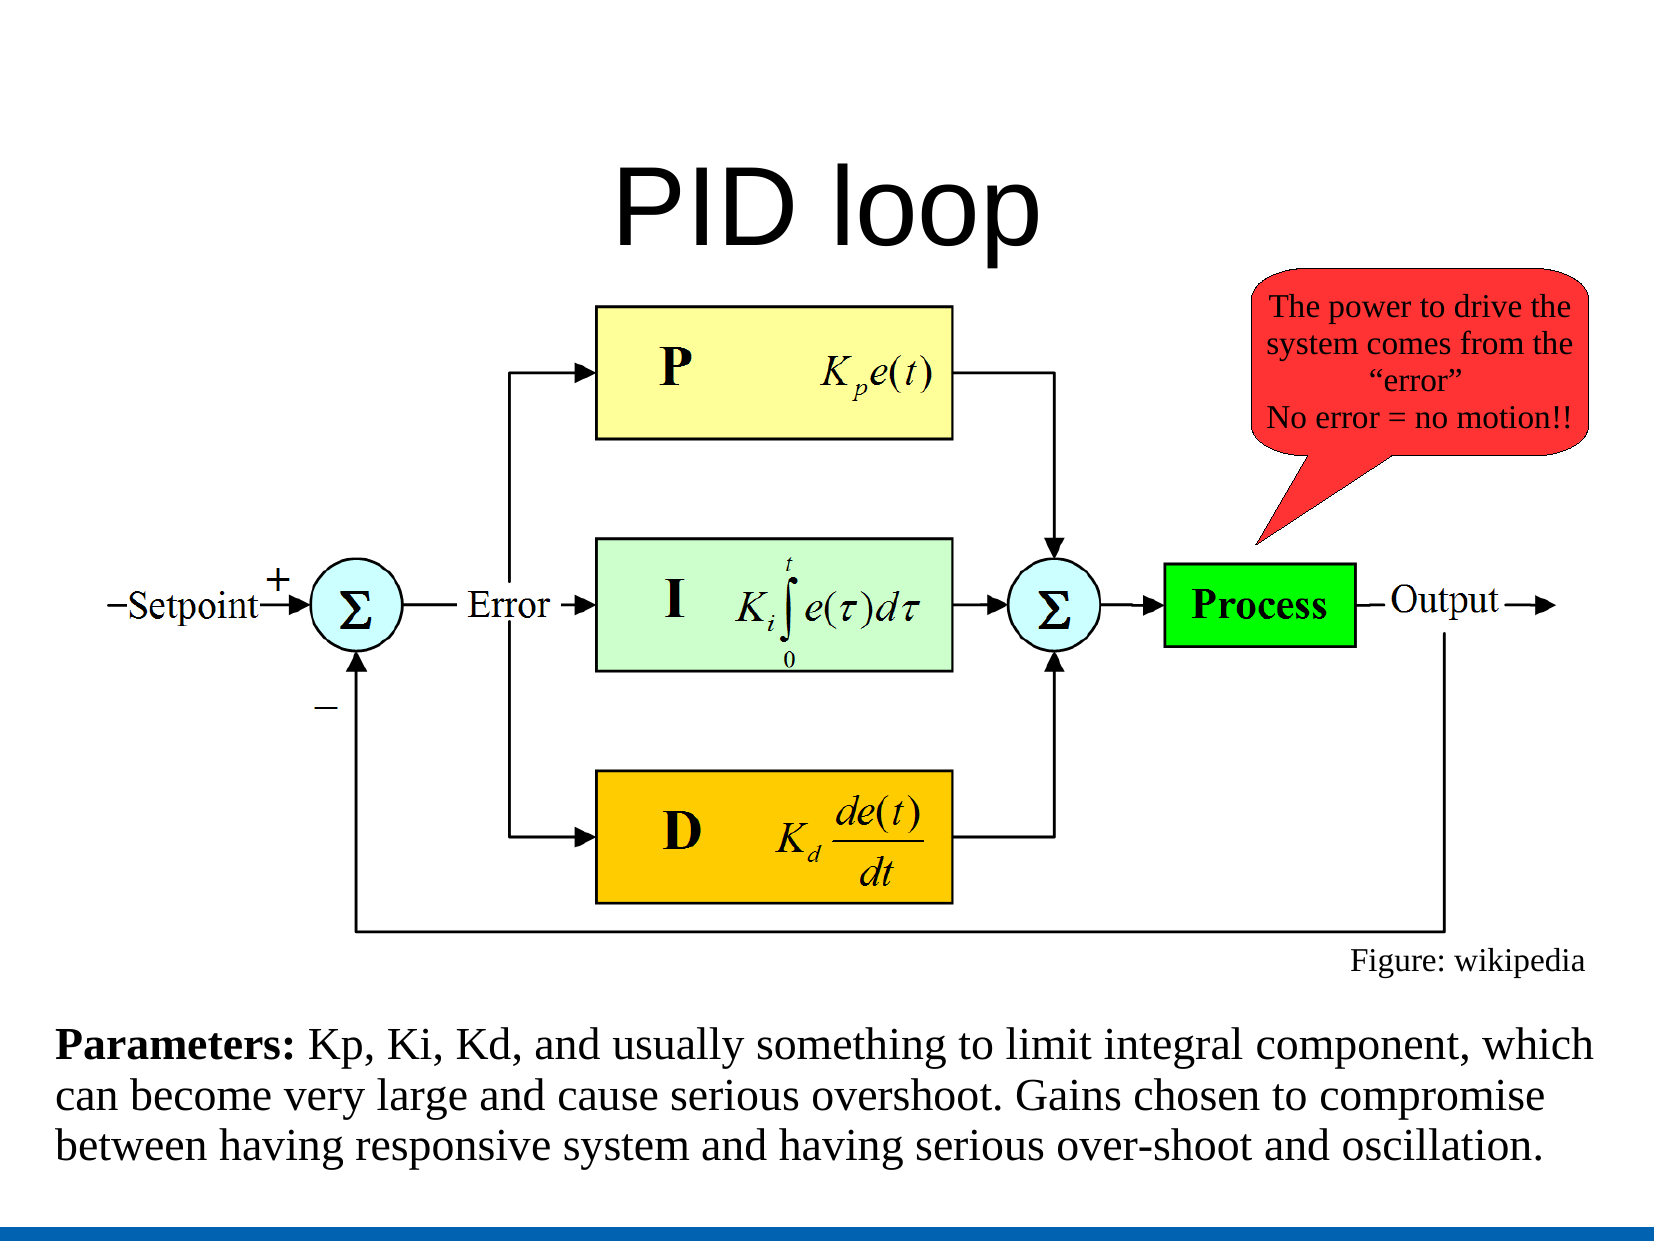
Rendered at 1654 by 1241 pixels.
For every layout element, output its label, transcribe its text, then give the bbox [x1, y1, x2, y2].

picture [82, 282, 1576, 970]
text_box Figure: wikipedia [1350, 941, 1587, 983]
title PID loop [121, 102, 1533, 282]
text_box Parameters: Kp, Ki, Kd, and usually something to limit integral component, which can become very large and cause serious overshoot. Gains chosen to compromise between having responsive system and having serious over-shoot and oscillation. [55, 1018, 1613, 1207]
text_box The power to drive the system comes from the “error” No error = no motion!! [1251, 268, 1589, 545]
